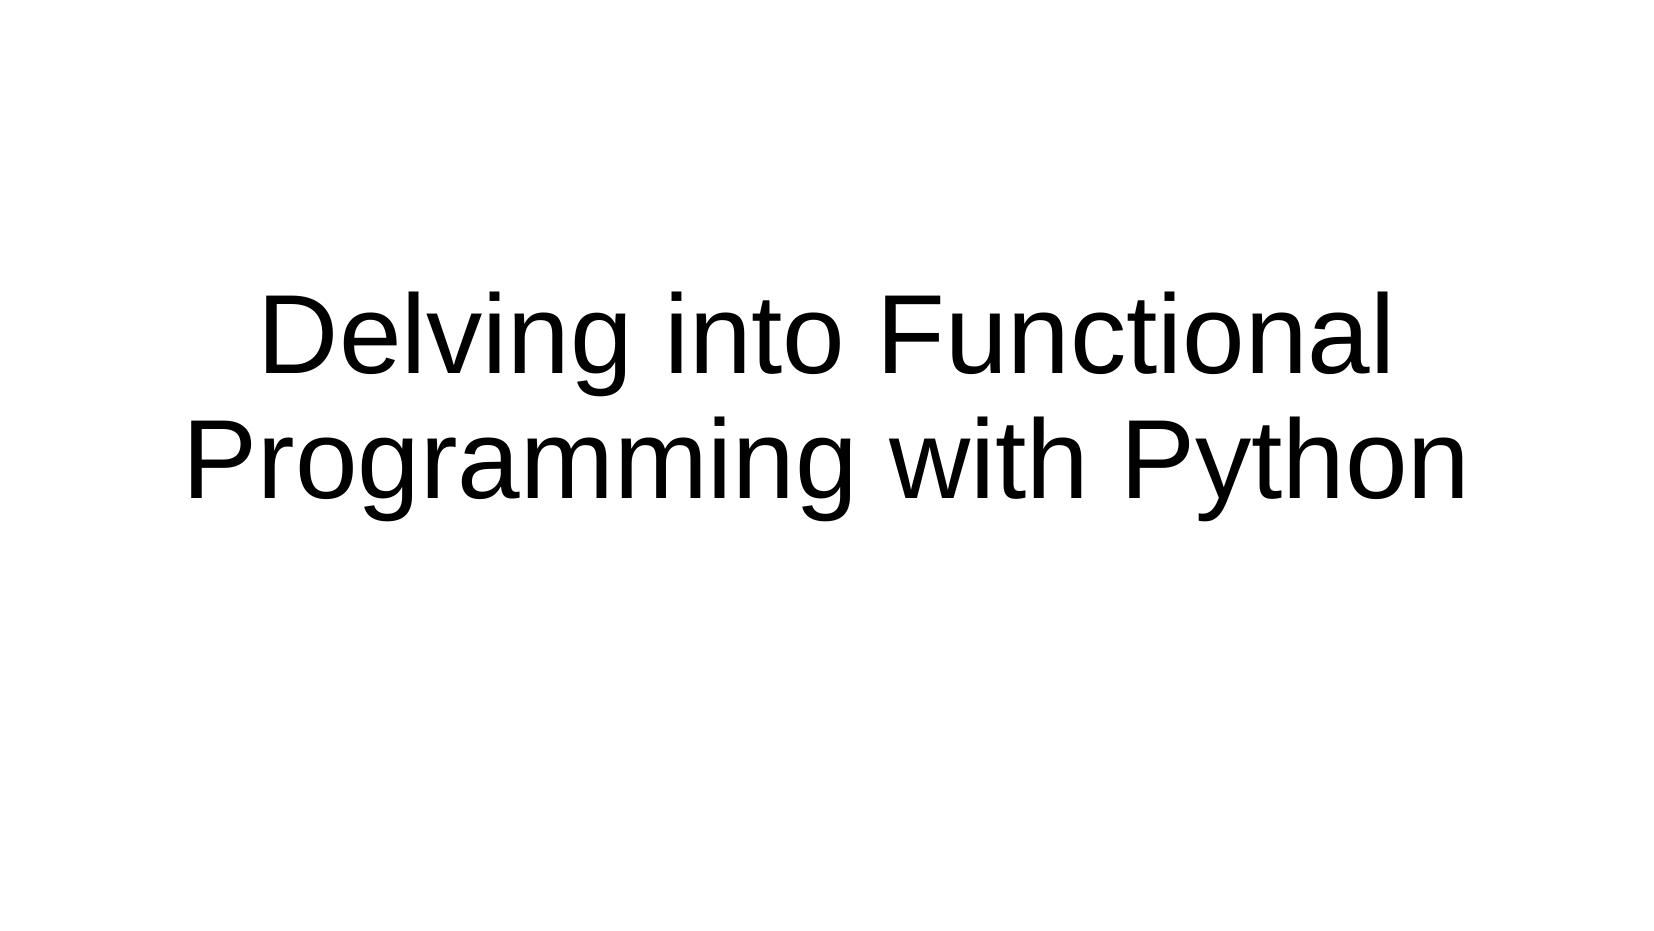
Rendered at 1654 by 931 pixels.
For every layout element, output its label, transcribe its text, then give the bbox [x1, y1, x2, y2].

subtitle Delving into Functional Programming with Python [82, 37, 1571, 757]
